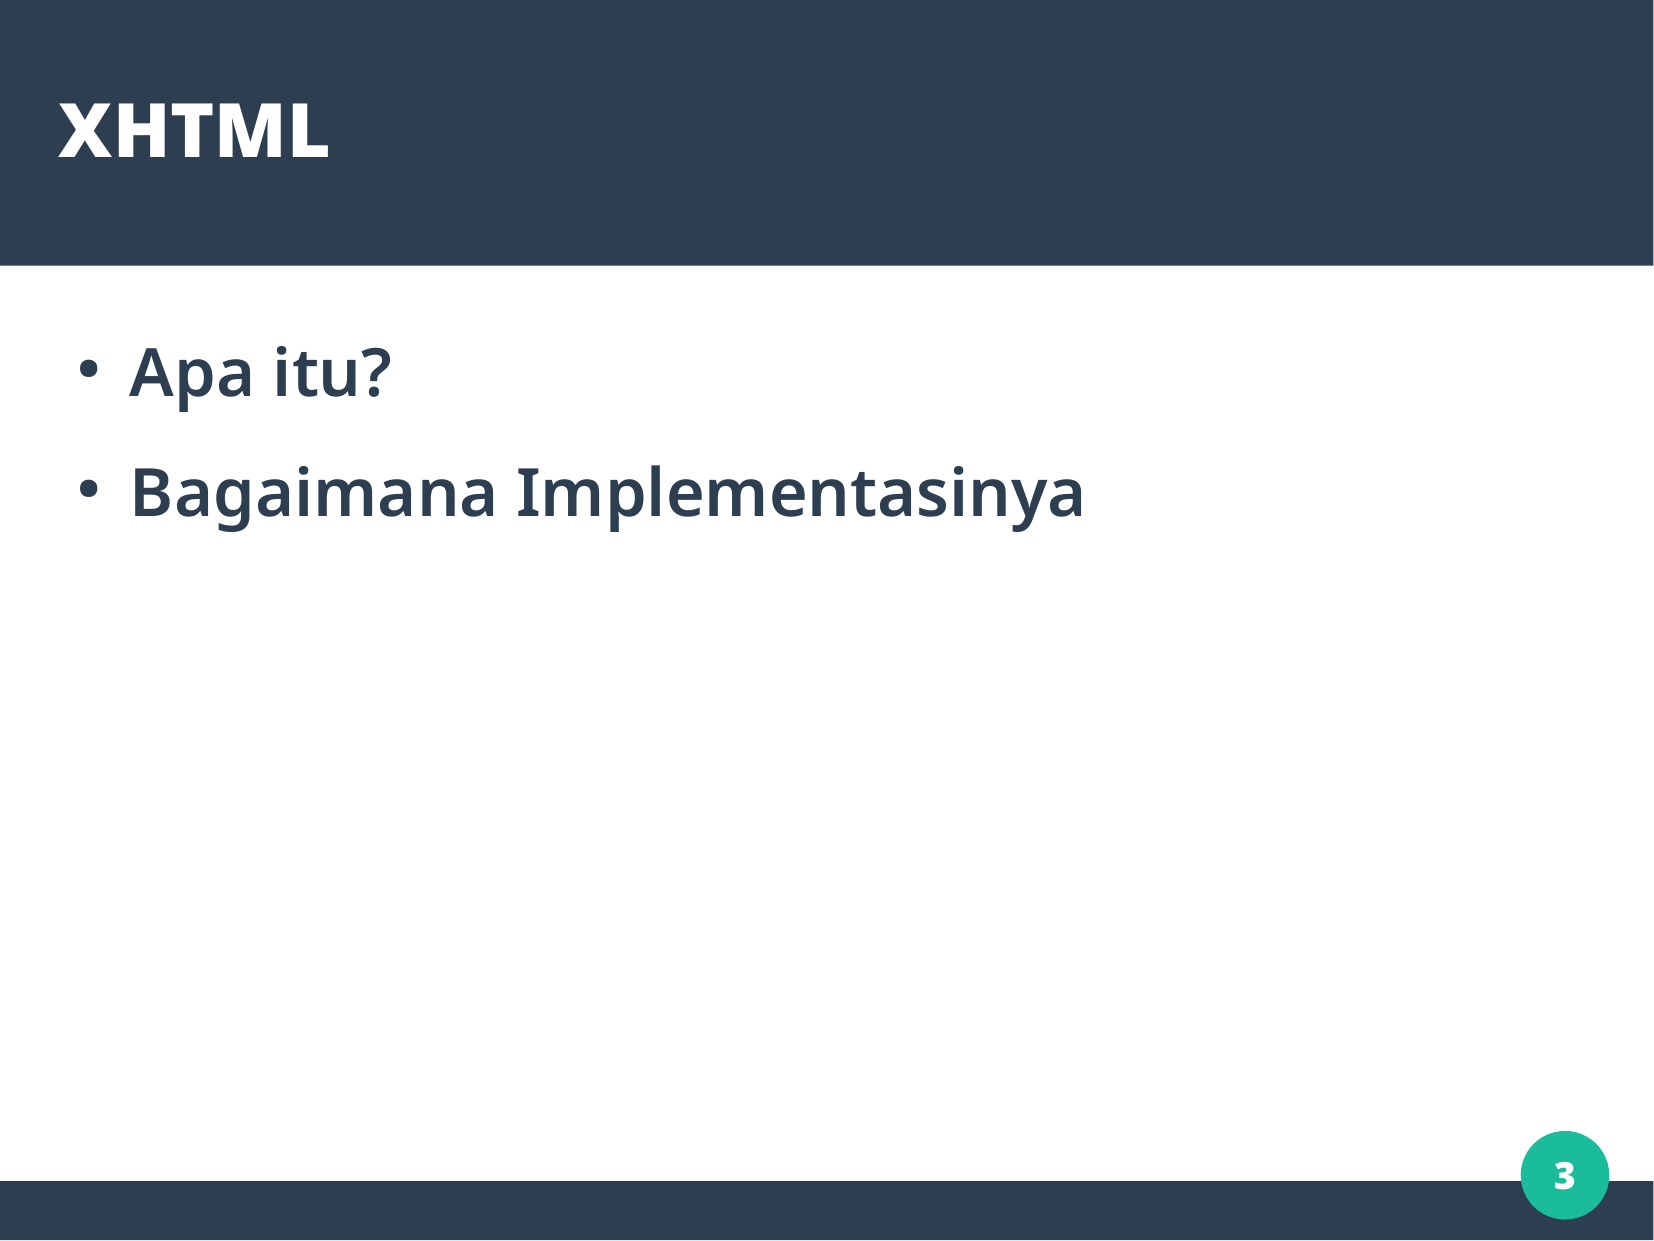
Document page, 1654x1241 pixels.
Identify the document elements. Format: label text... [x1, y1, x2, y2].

title XHTML [59, 49, 1595, 207]
list Apa itu? Bagaimana Implementasinya [59, 324, 1595, 1152]
